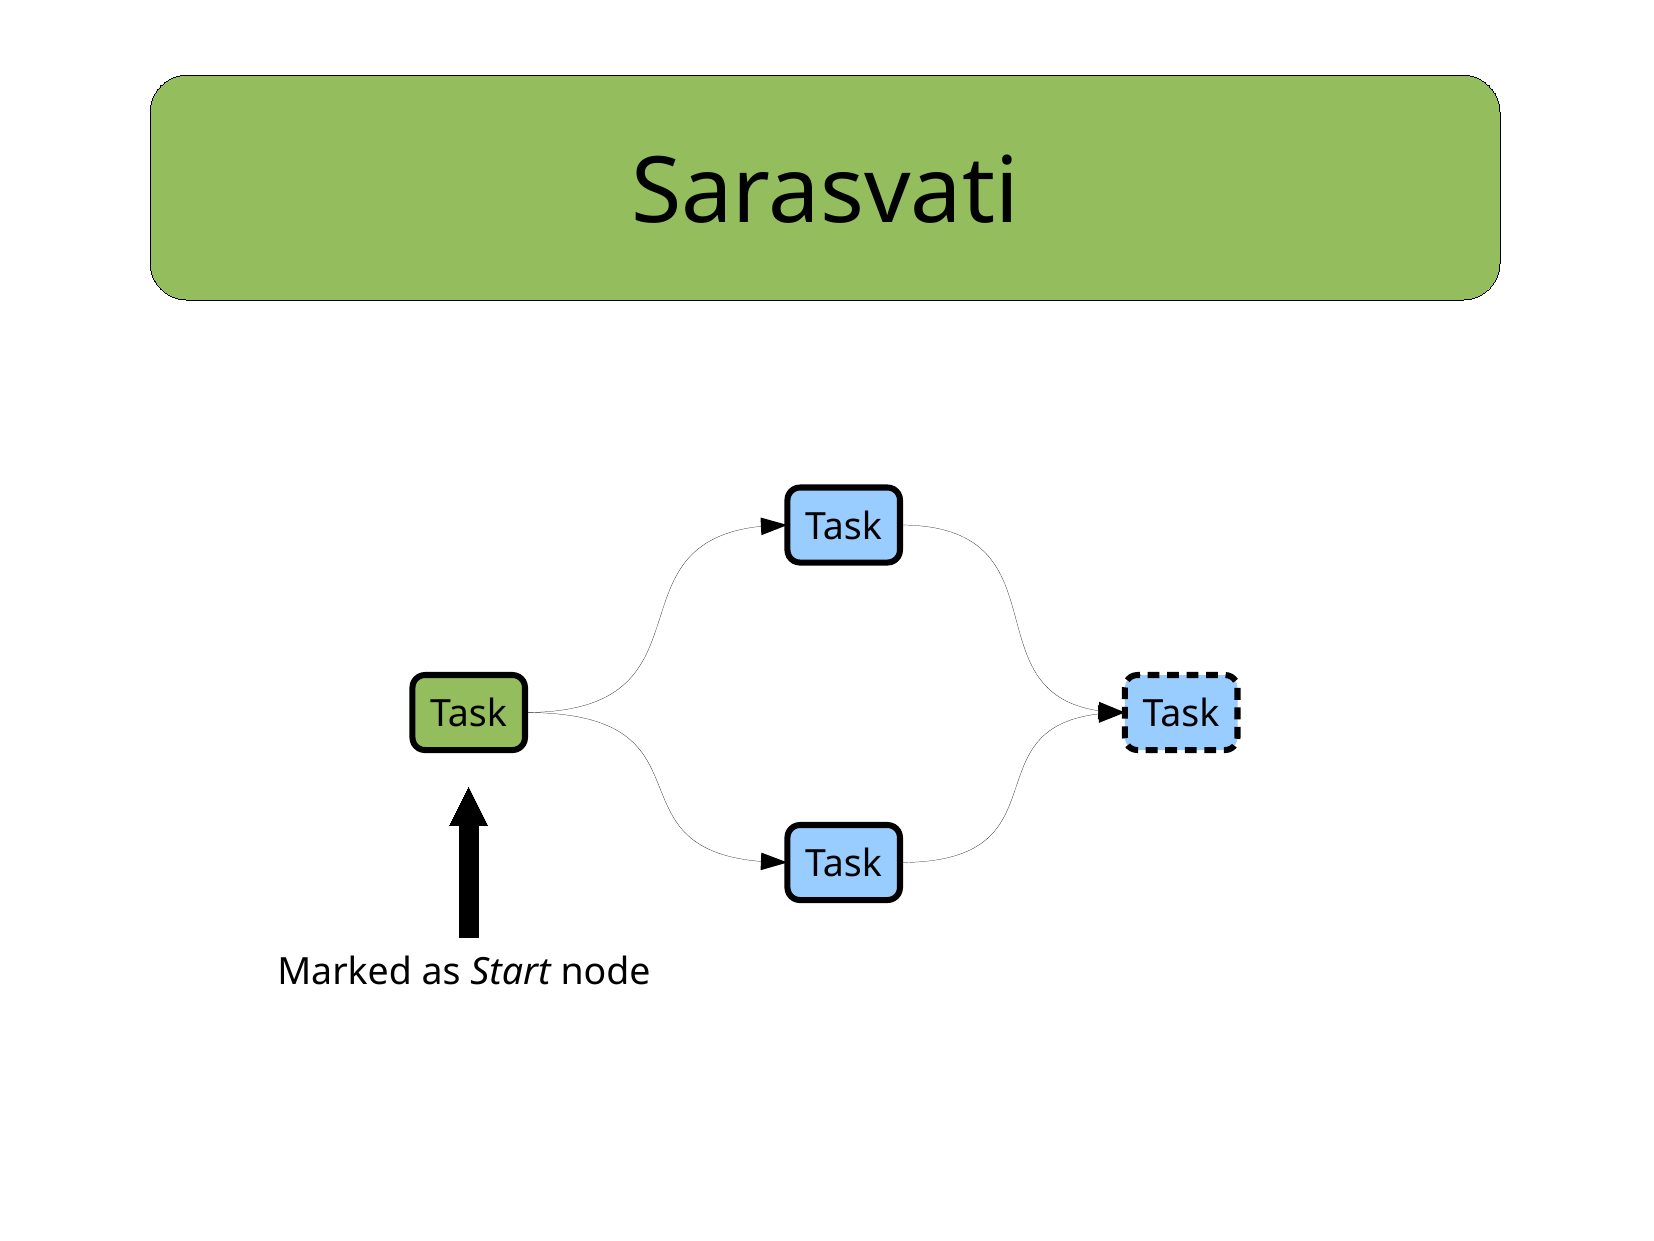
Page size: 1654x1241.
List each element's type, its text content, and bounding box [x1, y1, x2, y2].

text_box Task [1124, 675, 1238, 751]
text_box Marked as Start node [262, 937, 676, 1003]
text_box Task [787, 825, 901, 901]
text_box Task [787, 487, 901, 563]
text_box [449, 787, 488, 938]
text_box Task [412, 675, 526, 751]
text_box Sarasvati [150, 75, 1501, 301]
